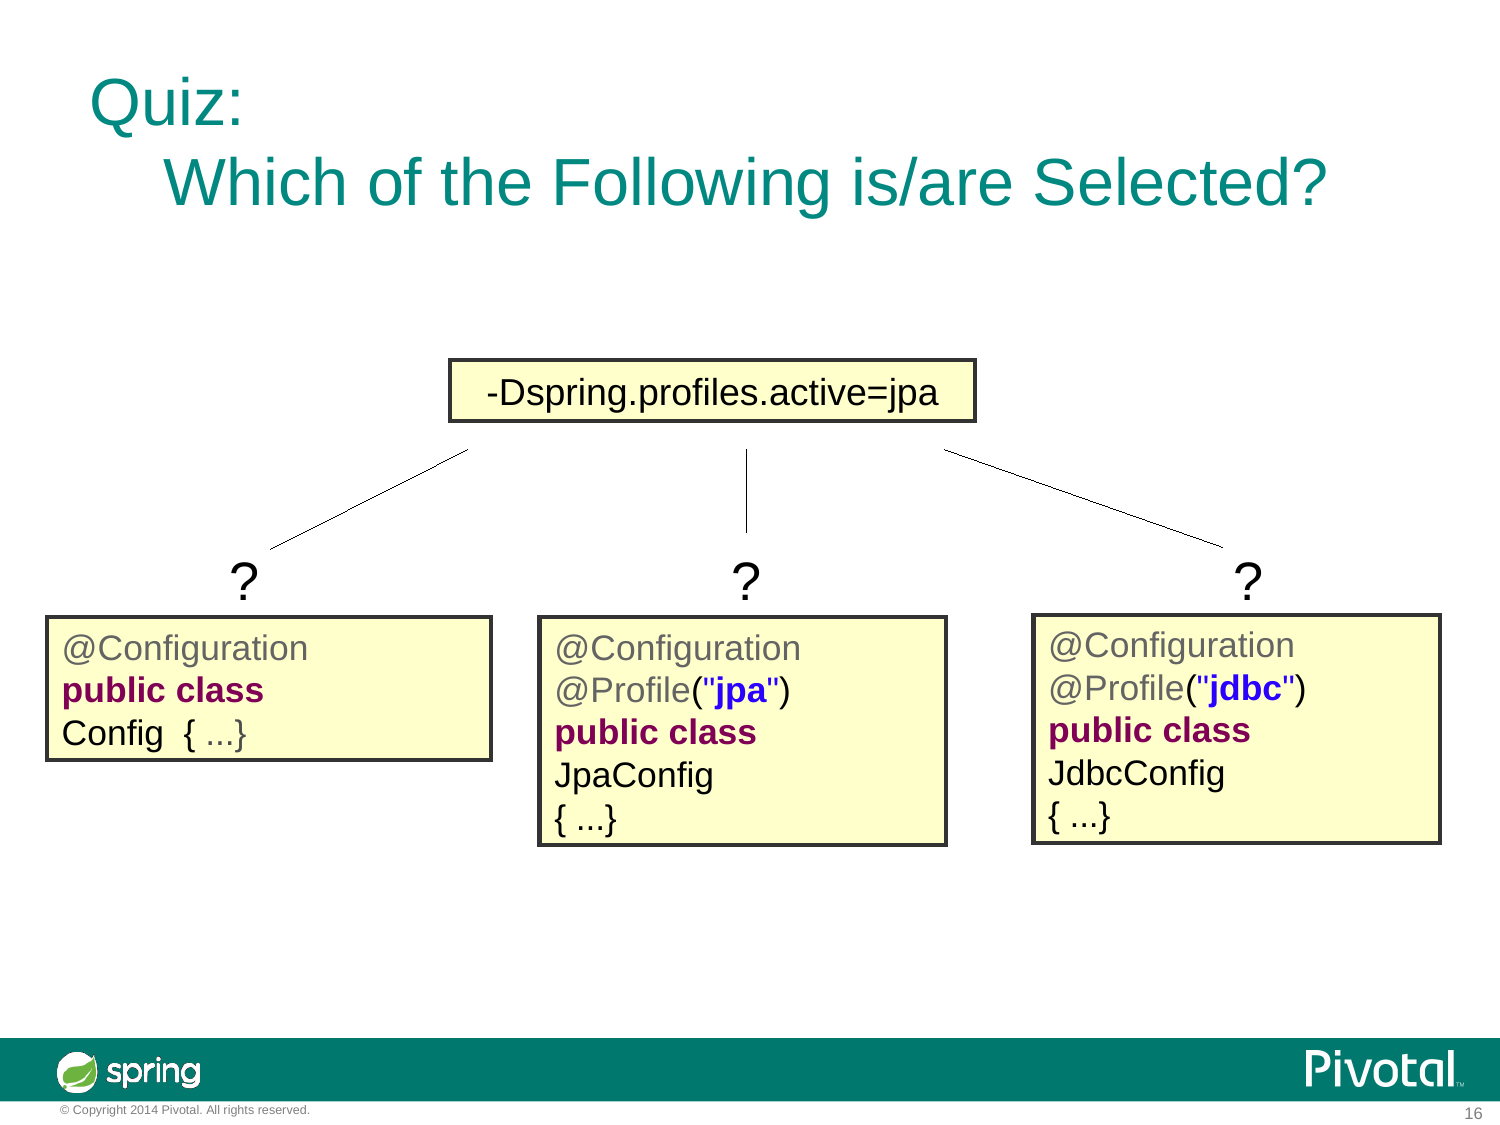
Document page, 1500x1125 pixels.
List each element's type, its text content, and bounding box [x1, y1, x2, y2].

text_box -Dspring.profiles.active=jpa [450, 360, 976, 421]
text_box ? [716, 539, 769, 619]
text_box ? [1218, 539, 1271, 619]
title Quiz: Which of the Following is/are Selected? [75, 45, 1426, 233]
picture [32, 1041, 210, 1103]
text_box @Configuration public class Config { ...} [46, 617, 492, 761]
text_box @Configuration @Profile("jdbc") public class JdbcConfig { ...} [1033, 614, 1440, 843]
text_box @Configuration @Profile("jpa") public class JpaConfig { ...} [539, 616, 946, 845]
picture [1306, 1050, 1464, 1087]
text_box ? [214, 539, 267, 619]
